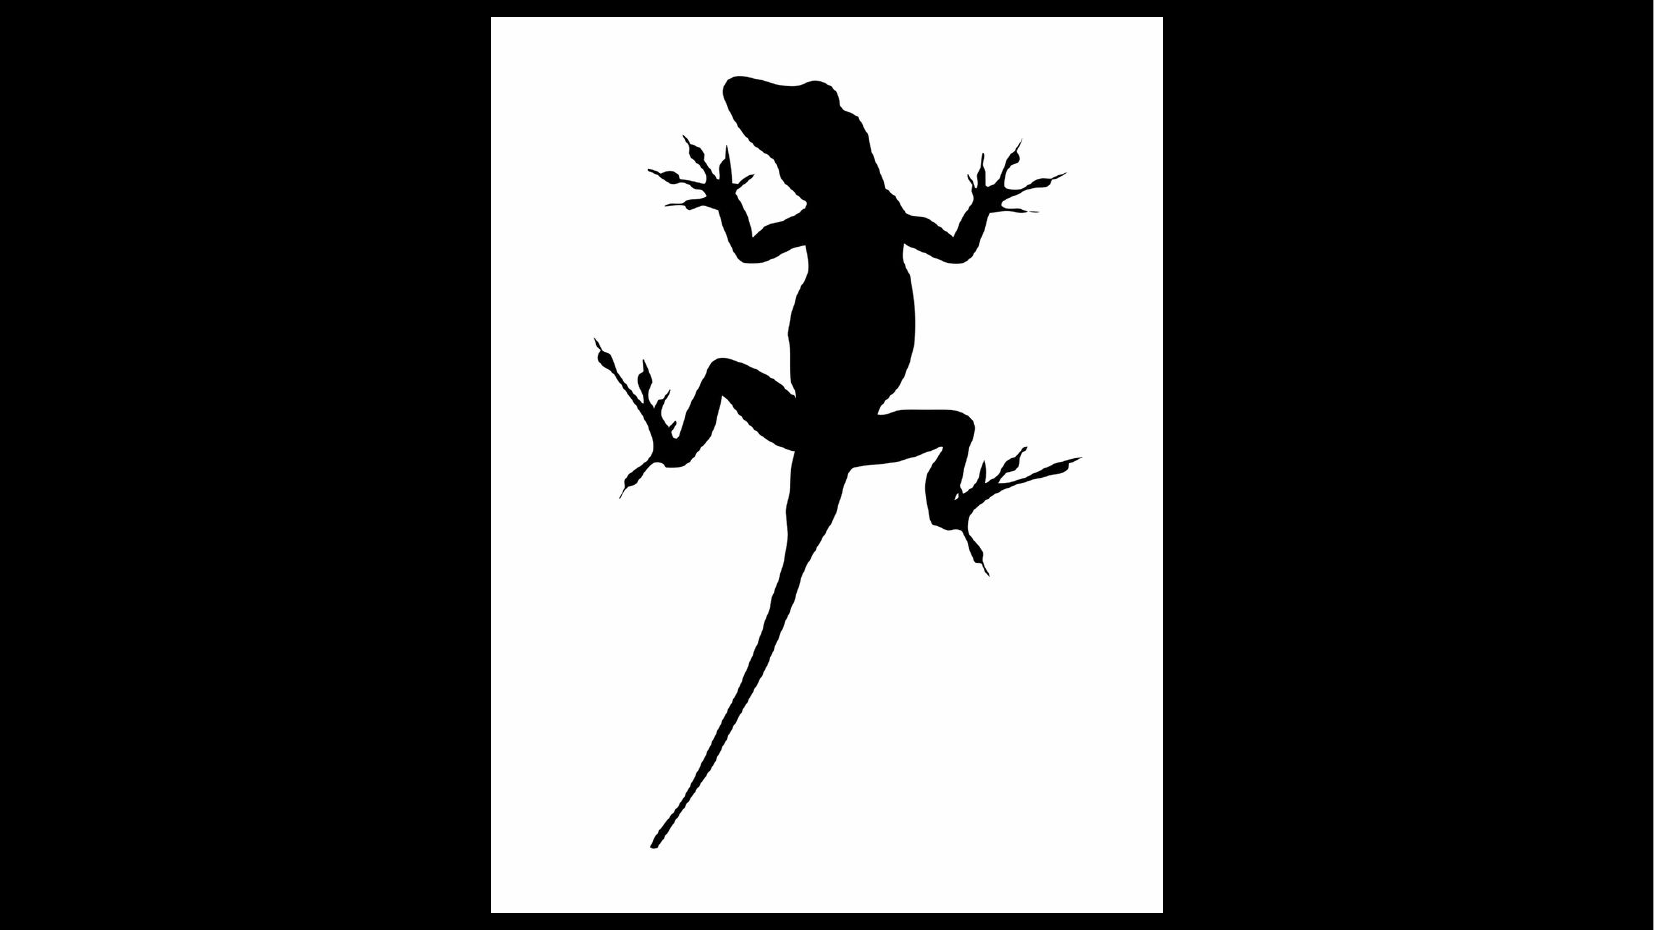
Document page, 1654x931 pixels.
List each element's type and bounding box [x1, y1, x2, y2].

picture [491, 17, 1163, 913]
